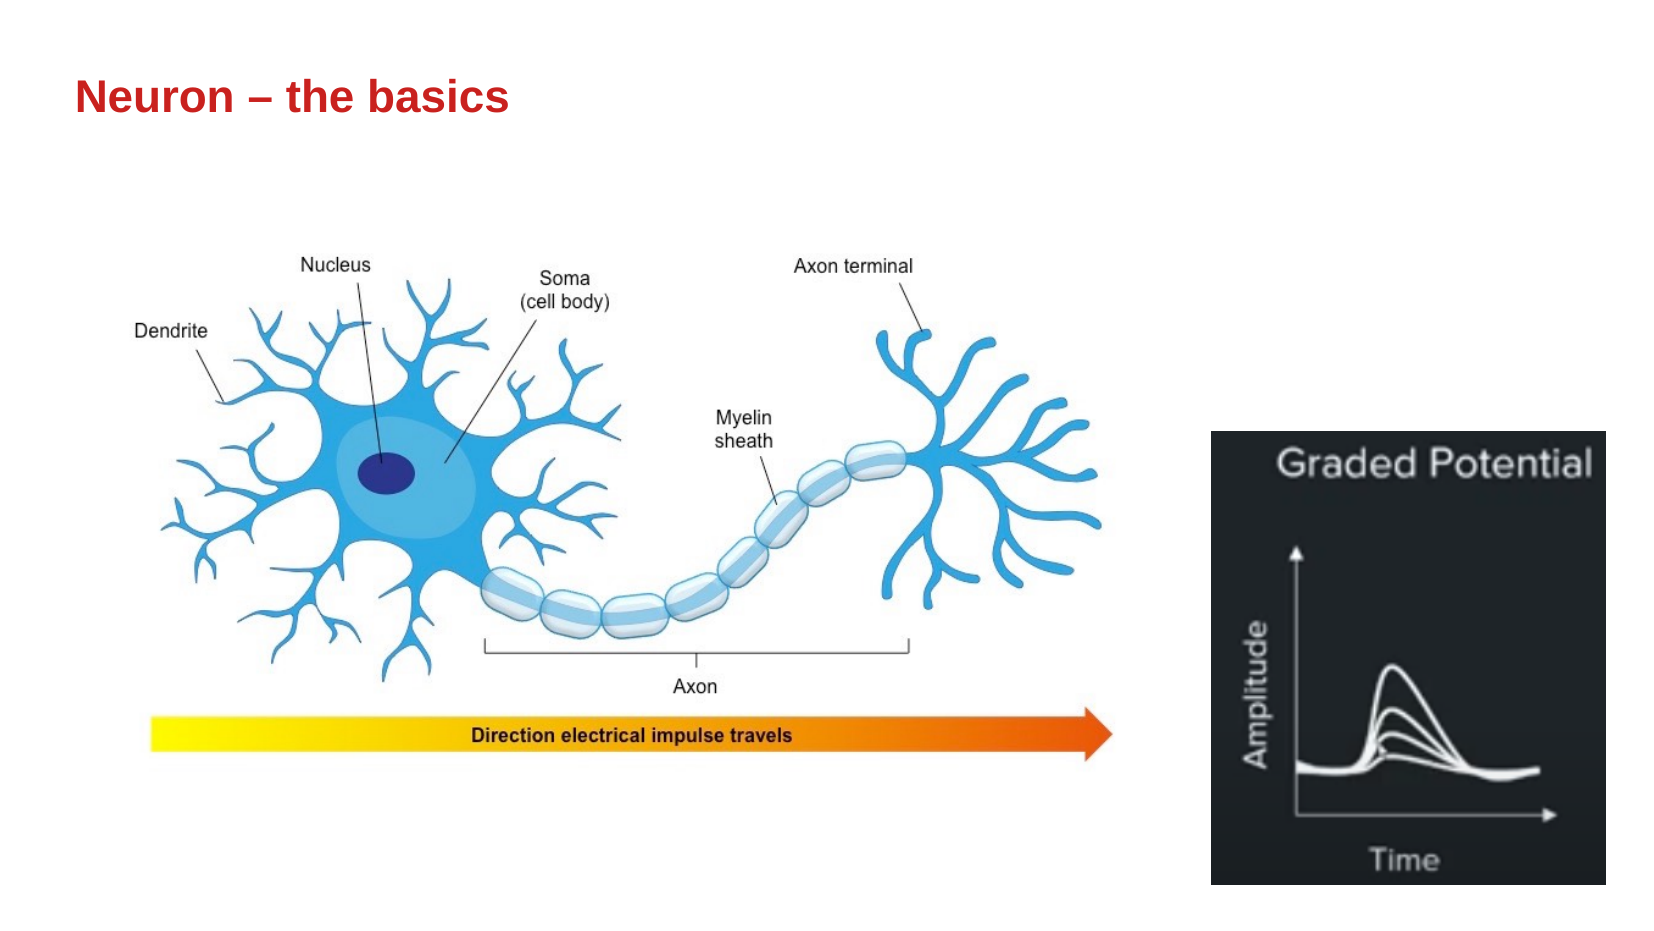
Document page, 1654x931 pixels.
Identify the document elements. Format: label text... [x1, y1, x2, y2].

picture [120, 224, 1137, 774]
text_box Neuron – the basics [60, 63, 1349, 130]
picture [1211, 431, 1606, 886]
